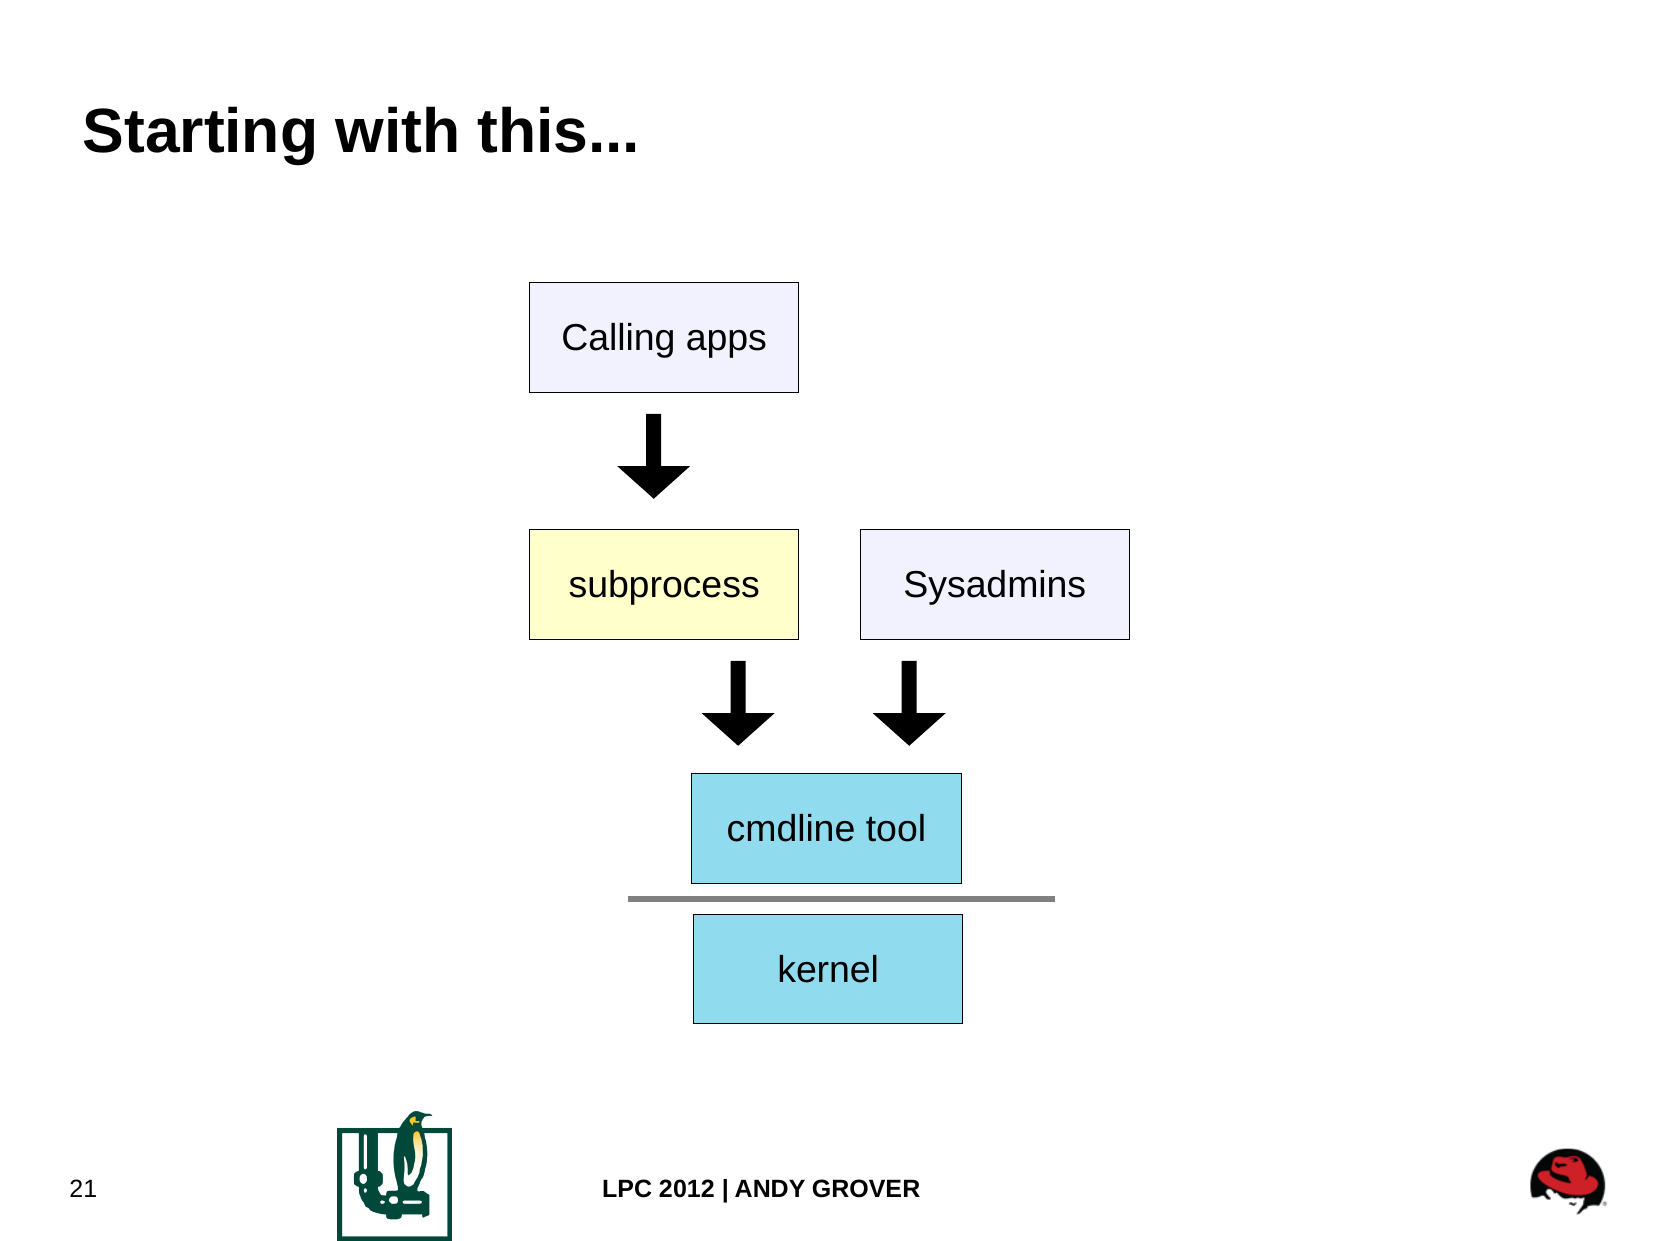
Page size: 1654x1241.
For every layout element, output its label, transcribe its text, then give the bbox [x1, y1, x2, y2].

text_box [721, 660, 755, 736]
text_box [892, 660, 927, 736]
title Starting with this... [82, 37, 1571, 226]
picture [337, 1111, 452, 1241]
text_box Sysadmins [860, 529, 1130, 640]
text_box subprocess [529, 529, 799, 640]
text_box [636, 413, 671, 489]
text_box Calling apps [529, 282, 799, 393]
text_box cmdline tool [691, 773, 962, 884]
text_box kernel [693, 914, 963, 1024]
picture [1529, 1146, 1613, 1224]
